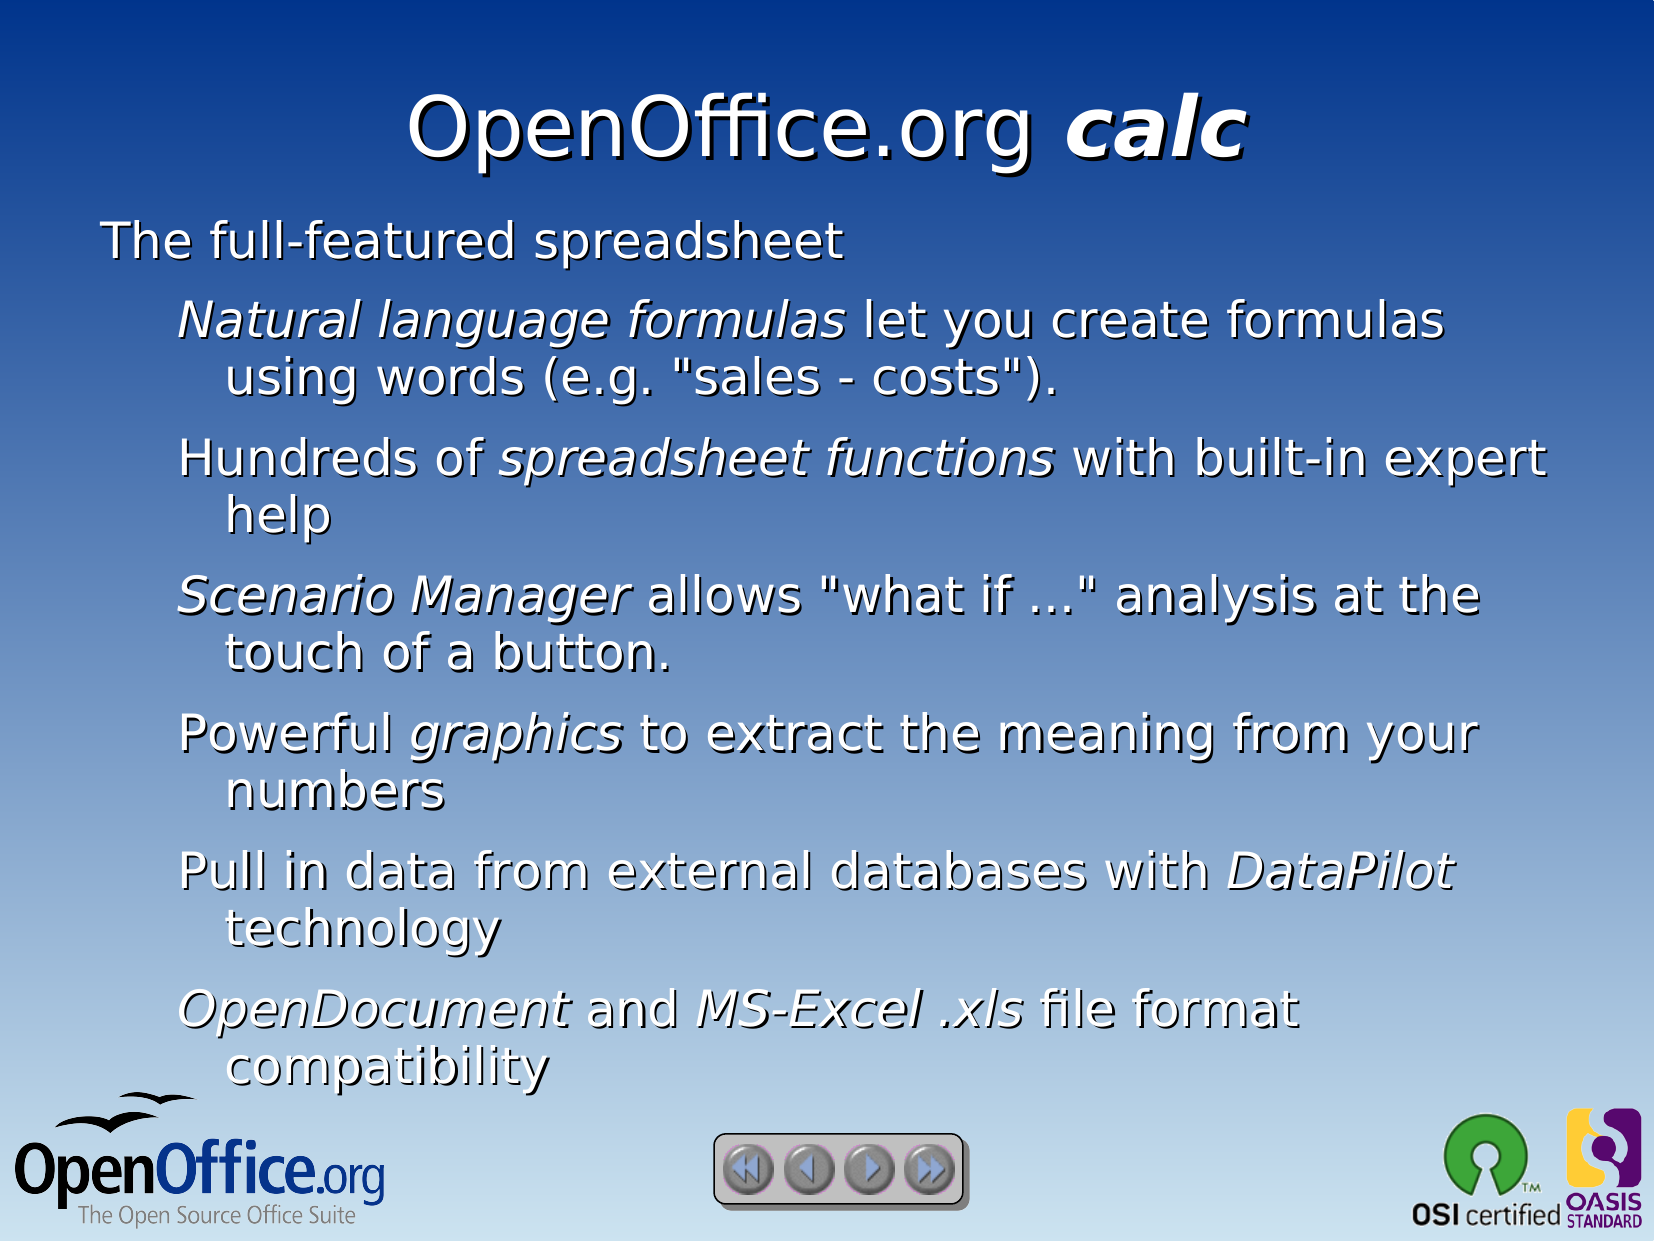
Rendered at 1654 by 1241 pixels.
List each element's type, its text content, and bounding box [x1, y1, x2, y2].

list The full-featured spreadsheet Natural language formulas let you create formulas using words (e.g. "sales - costs"). Hundreds of spreadsheet functions with built-in expert help Scenario Manager allows "what if ..." analysis at the touch of a button. Powerful graphics to extract the meaning from your numbers Pull in data from external databases with DataPilot technology OpenDocument and MS-Excel .xls file format compatibility [82, 212, 1571, 1110]
picture [15, 1092, 384, 1229]
picture [904, 1144, 955, 1195]
text_box [714, 1133, 963, 1204]
picture [1405, 1102, 1654, 1238]
picture [723, 1144, 774, 1195]
title OpenOffice.org calc [82, 56, 1571, 200]
picture [844, 1144, 895, 1195]
picture [784, 1144, 835, 1195]
